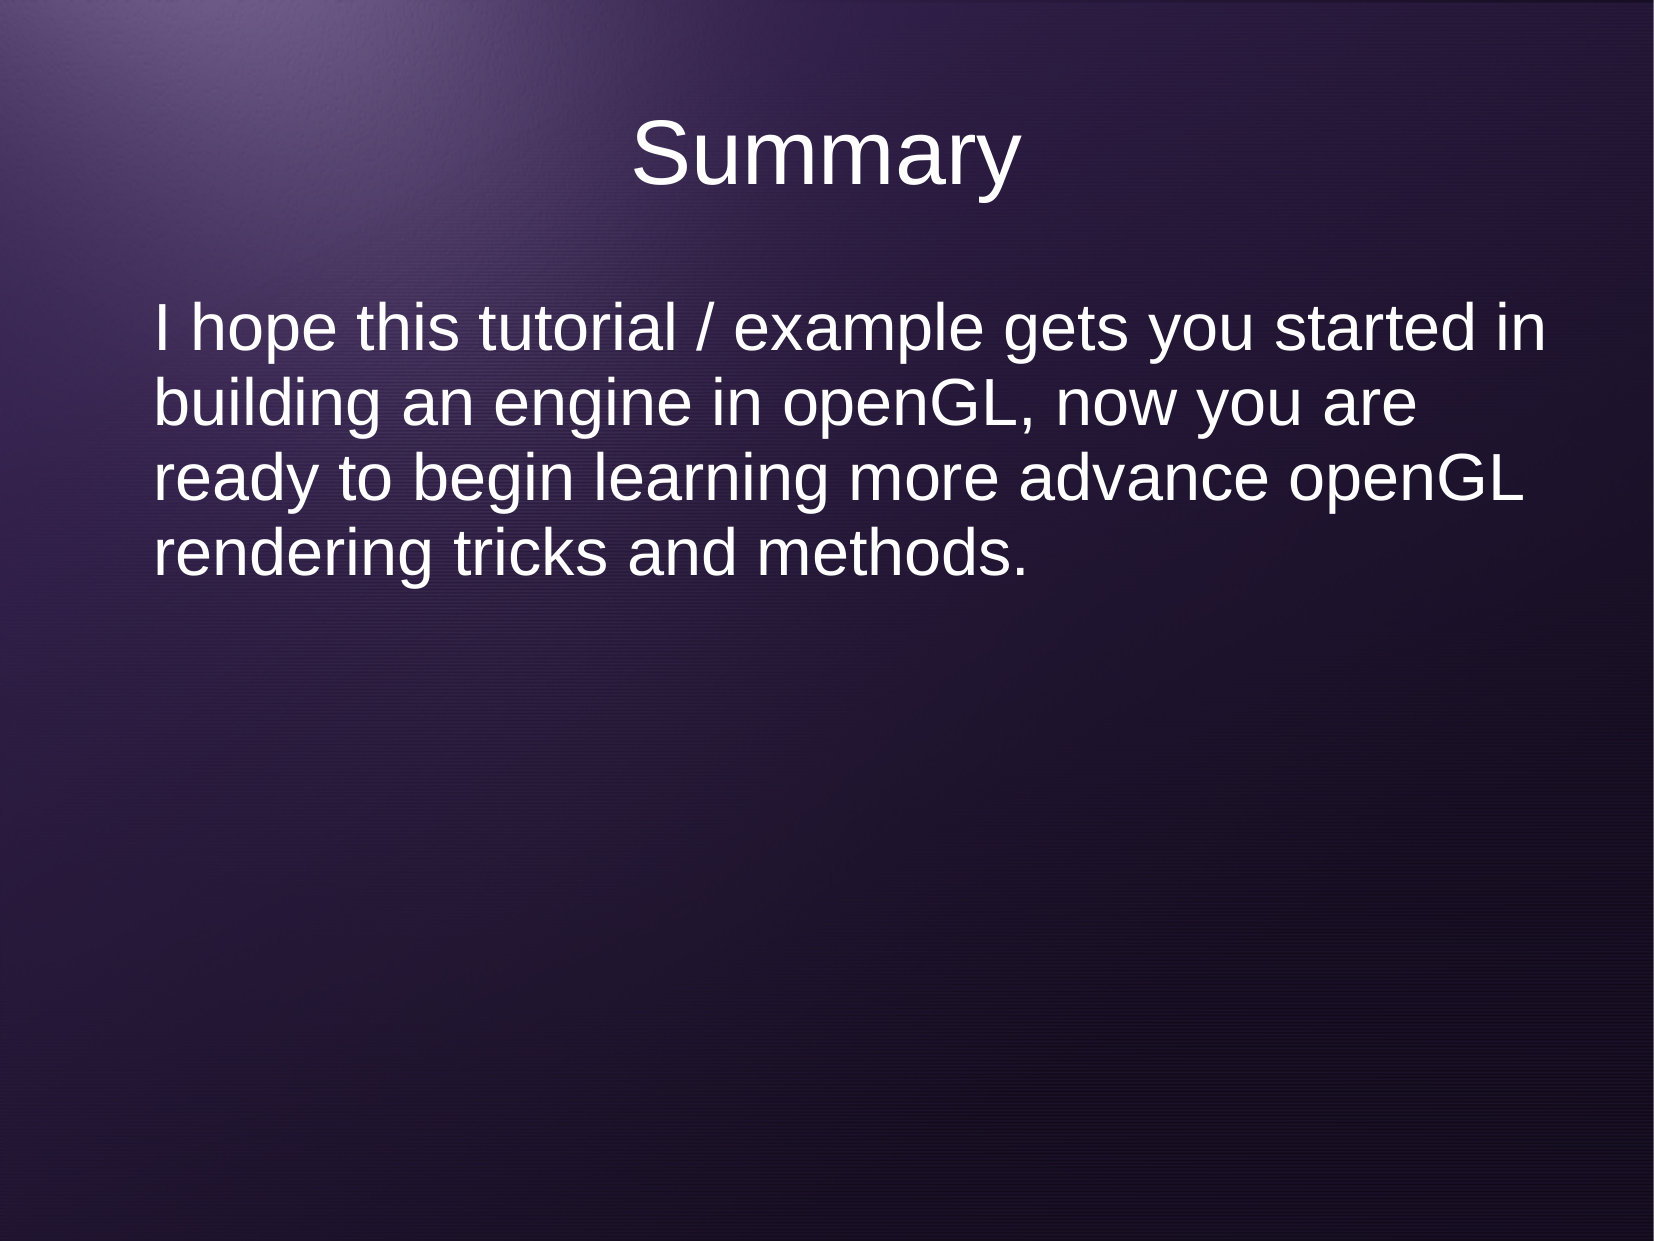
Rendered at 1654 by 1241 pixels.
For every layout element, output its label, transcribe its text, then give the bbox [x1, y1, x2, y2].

title Summary [82, 49, 1571, 257]
picture [0, 0, 1654, 1241]
list I hope this tutorial / example gets you started in building an engine in openGL, now you are ready to begin learning more advance openGL rendering tricks and methods. [82, 290, 1571, 1010]
